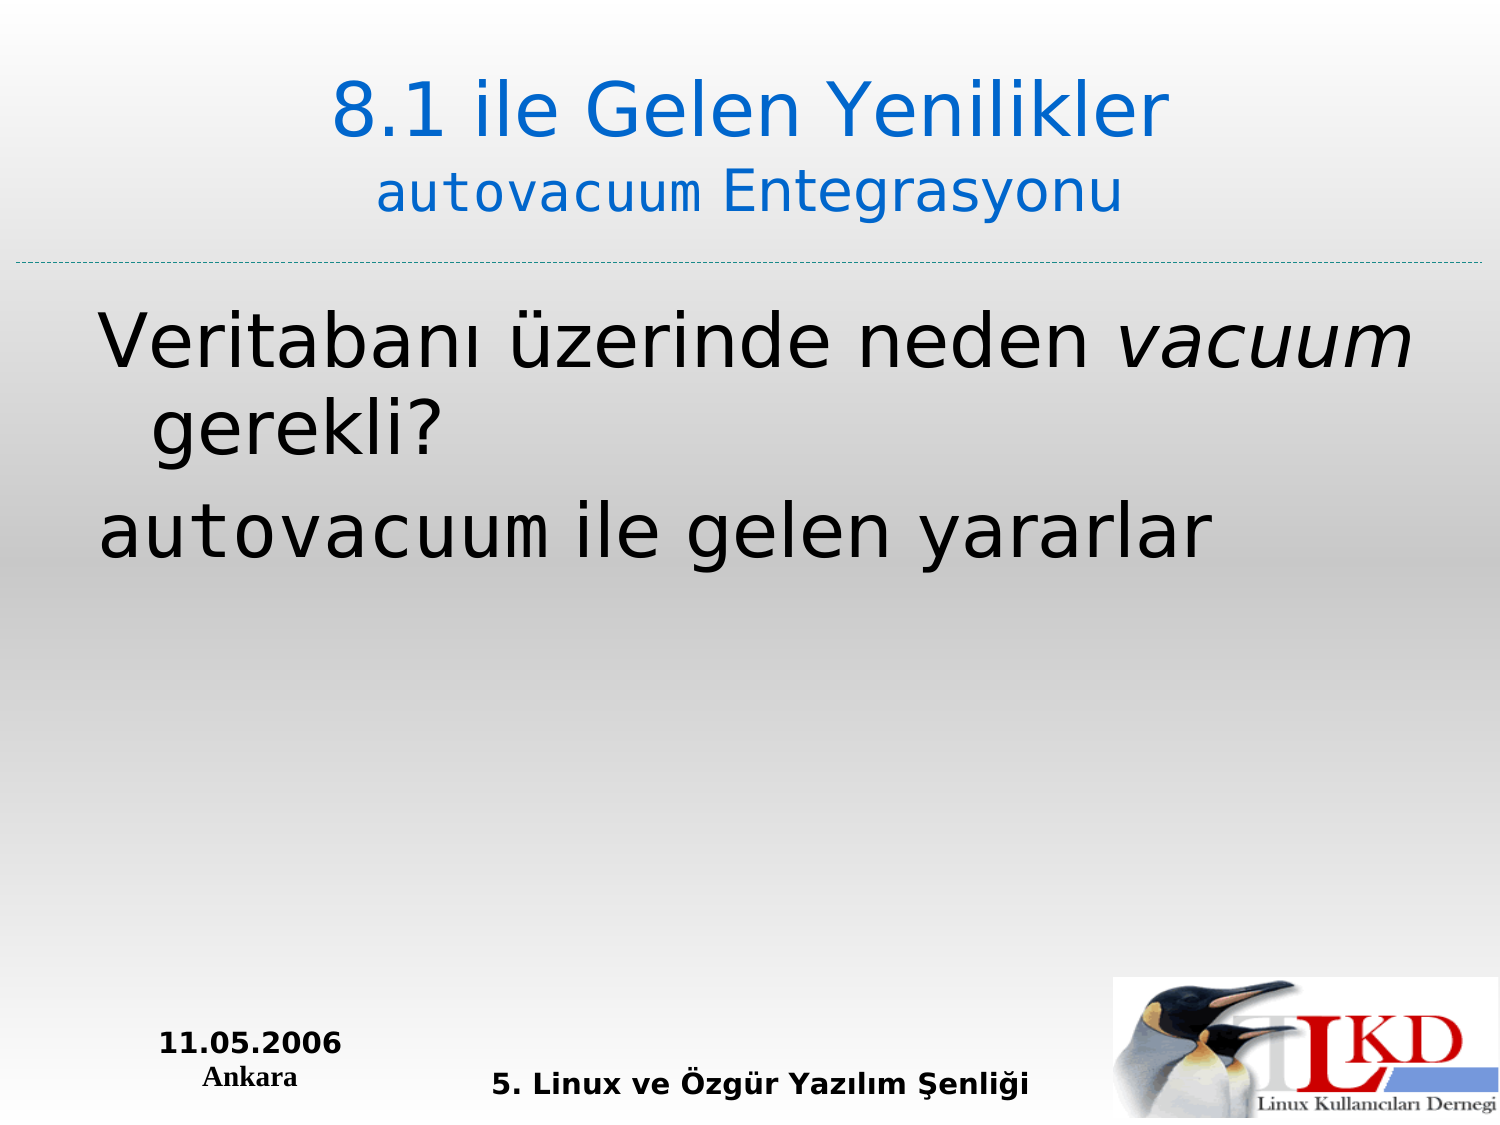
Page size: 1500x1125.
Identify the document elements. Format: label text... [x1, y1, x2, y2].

title 8.1 ile Gelen Yenilikler autovacuum Entegrasyonu [0, 0, 1500, 225]
list Veritabanı üzerinde neden vacuum gerekli? autovacuum ile gelen yararlar [0, 297, 1500, 975]
picture [1113, 977, 1499, 1118]
